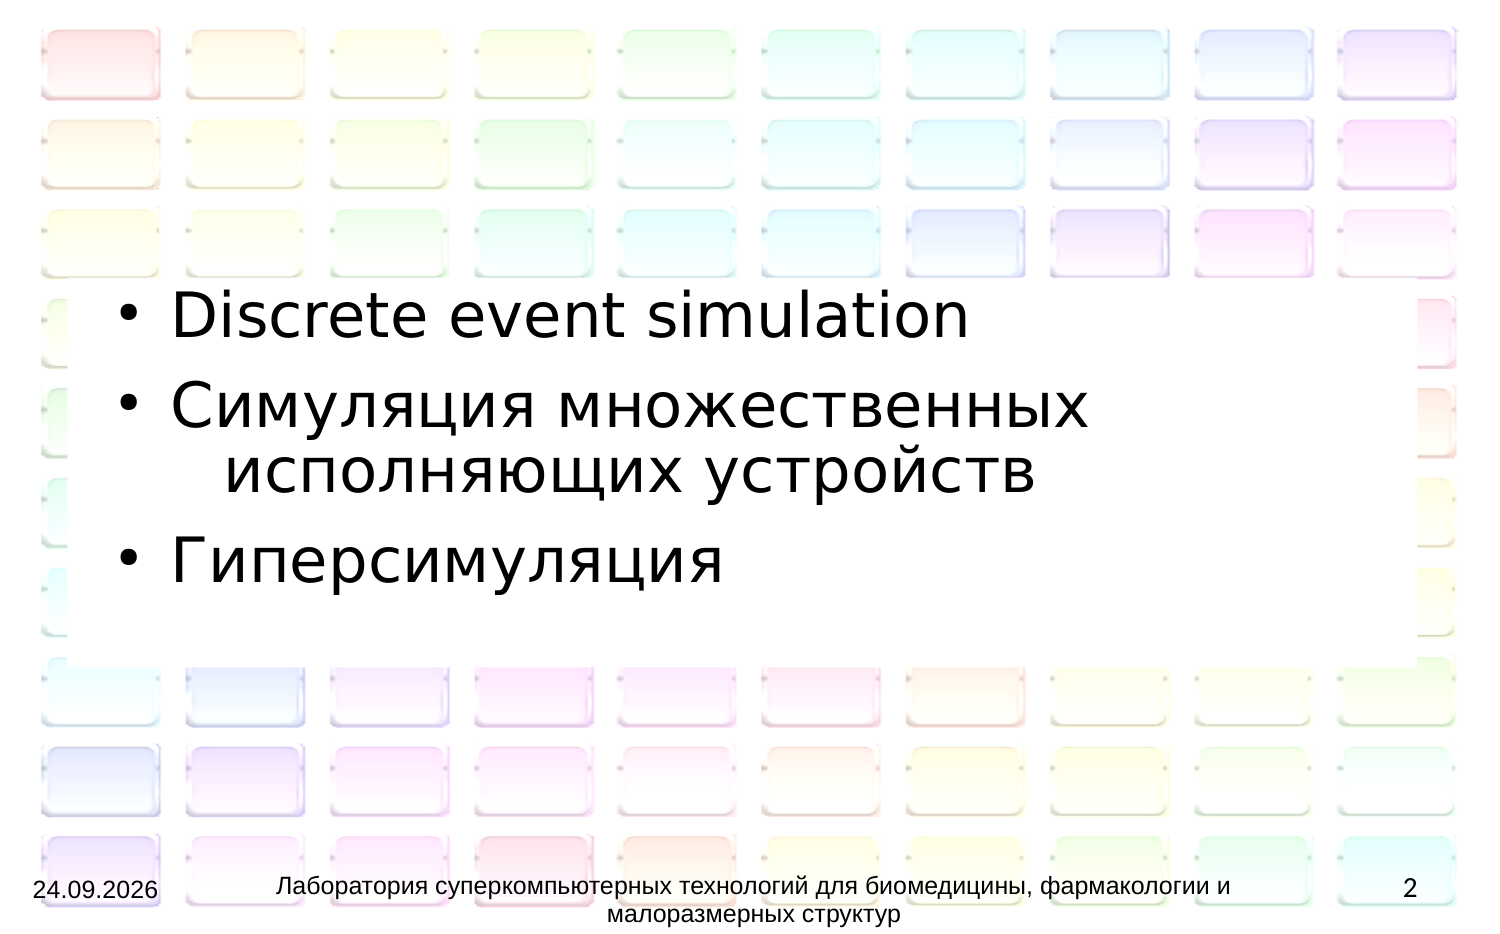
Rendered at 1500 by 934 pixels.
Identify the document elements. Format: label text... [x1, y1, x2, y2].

text_box [1387, 868, 1473, 918]
text_box 25.10.2012 [17, 868, 184, 918]
text_box Лаборатория суперкомпьютерных технологий для биомедицины, фармакологии и малоразмерных структур [171, 864, 1338, 915]
list Discrete event simulation Симуляция множественных исполняющих устройств Гиперсимуляция [67, 277, 1418, 668]
